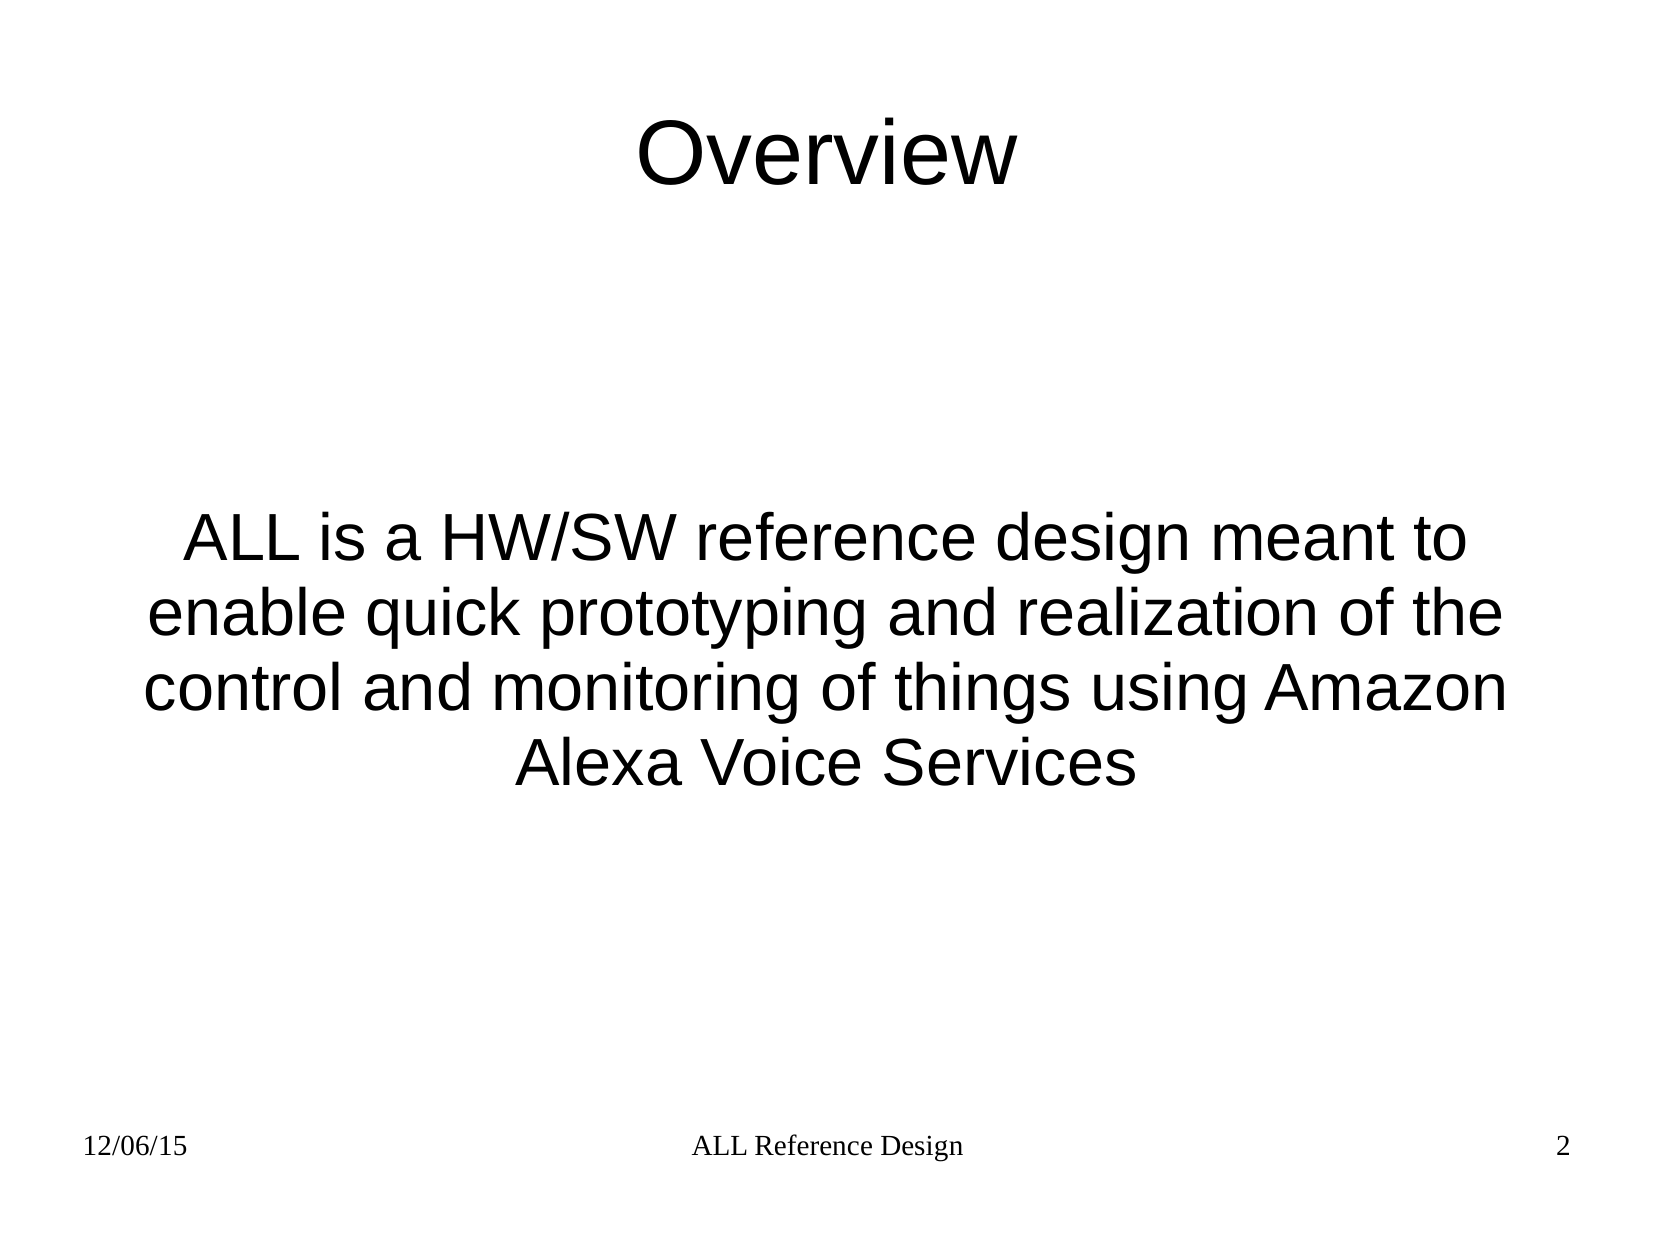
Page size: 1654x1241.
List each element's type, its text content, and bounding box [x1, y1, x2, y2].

title Overview [82, 49, 1571, 257]
subtitle ALL is a HW/SW reference design meant to enable quick prototyping and realization of the control and monitoring of things using Amazon Alexa Voice Services [82, 290, 1571, 1010]
